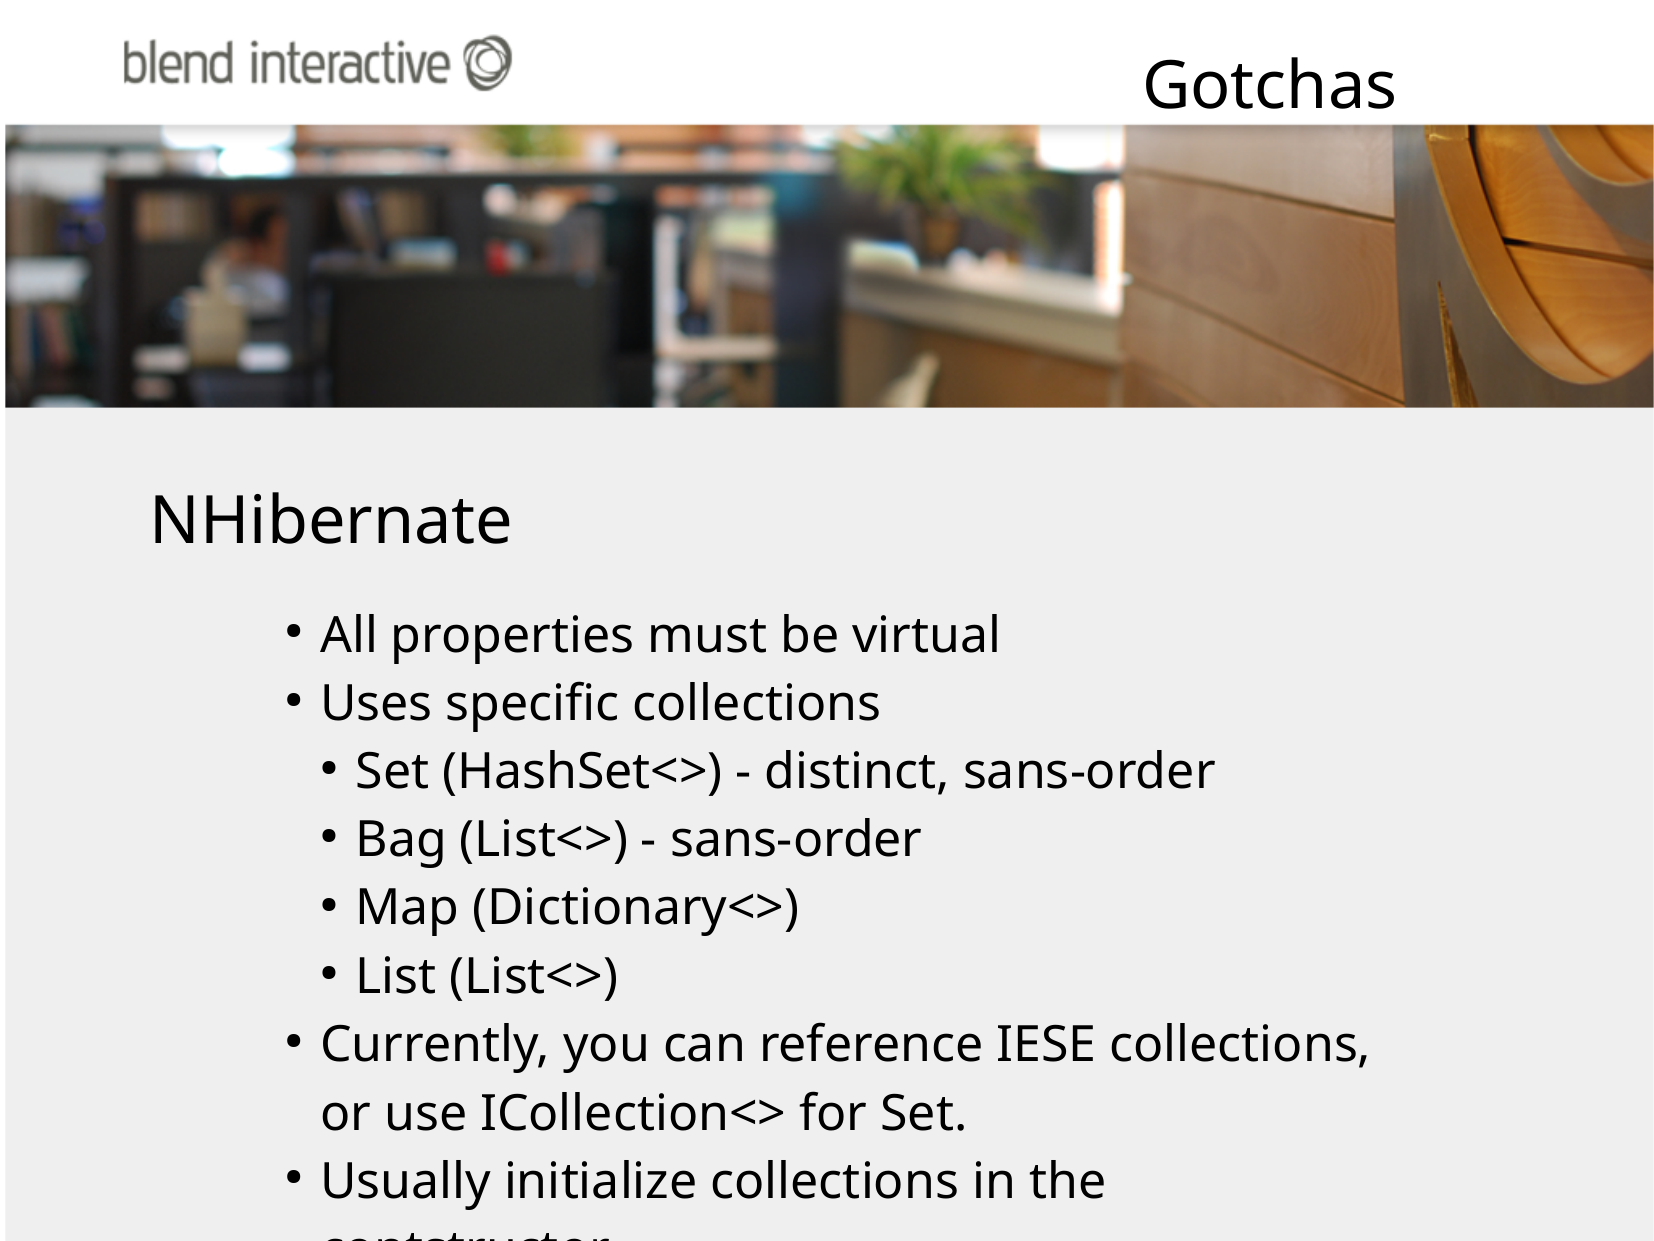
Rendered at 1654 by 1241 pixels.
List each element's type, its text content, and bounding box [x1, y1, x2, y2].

picture [5, 4, 1654, 1241]
text_box All properties must be virtual Uses specific collections Set (HashSet<>) - distinct, sans-order Bag (List<>) - sans-order Map (Dictionary<>) List (List<>) Currently, you can reference IESE collections, or use ICollection<> for Set. Usually initialize collections in the contstructor. [270, 591, 1411, 1186]
text_box Gotchas [1127, 30, 1389, 125]
text_box NHibernate [135, 465, 490, 561]
